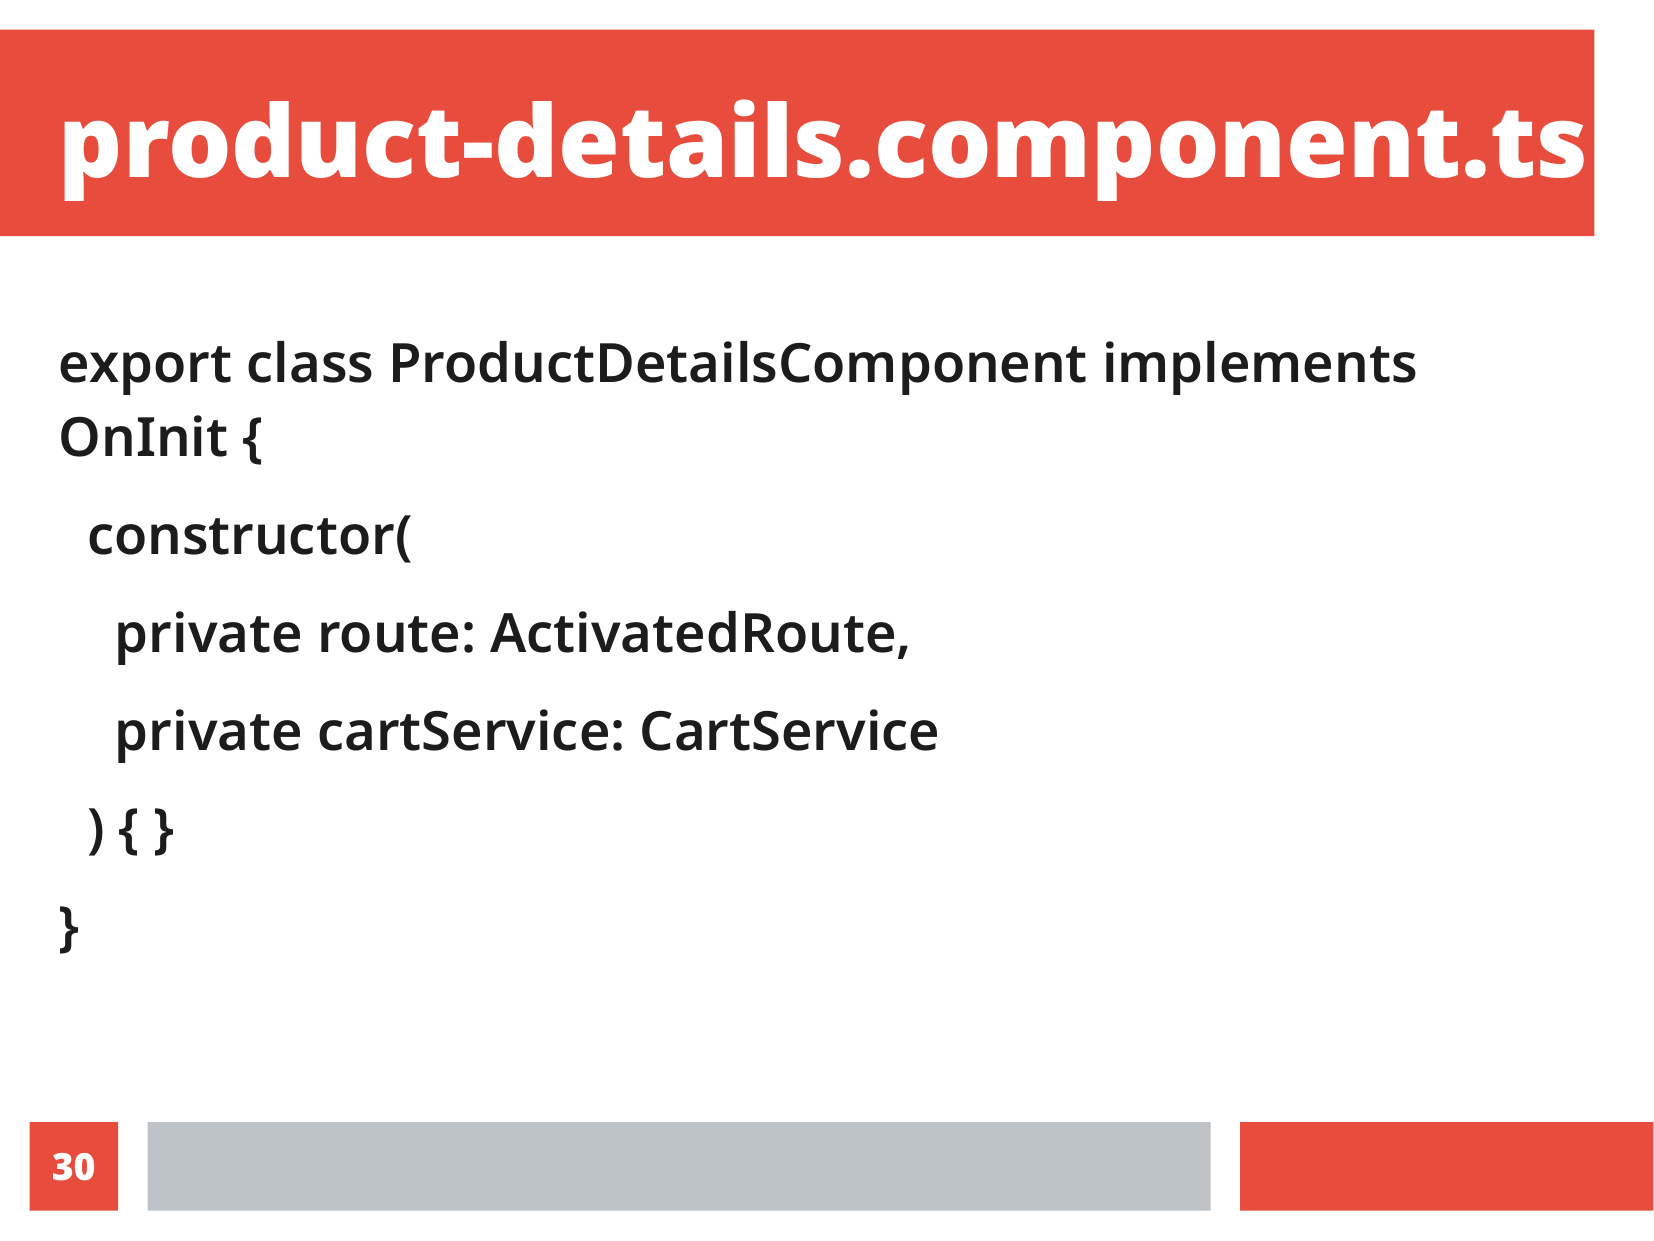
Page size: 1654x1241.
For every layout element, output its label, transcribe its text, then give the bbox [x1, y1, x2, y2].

title product-details.component.ts [59, 59, 1595, 207]
list export class ProductDetailsComponent implements OnInit { constructor( private route: ActivatedRoute, private cartService: CartService ) { } } [59, 324, 1565, 1093]
